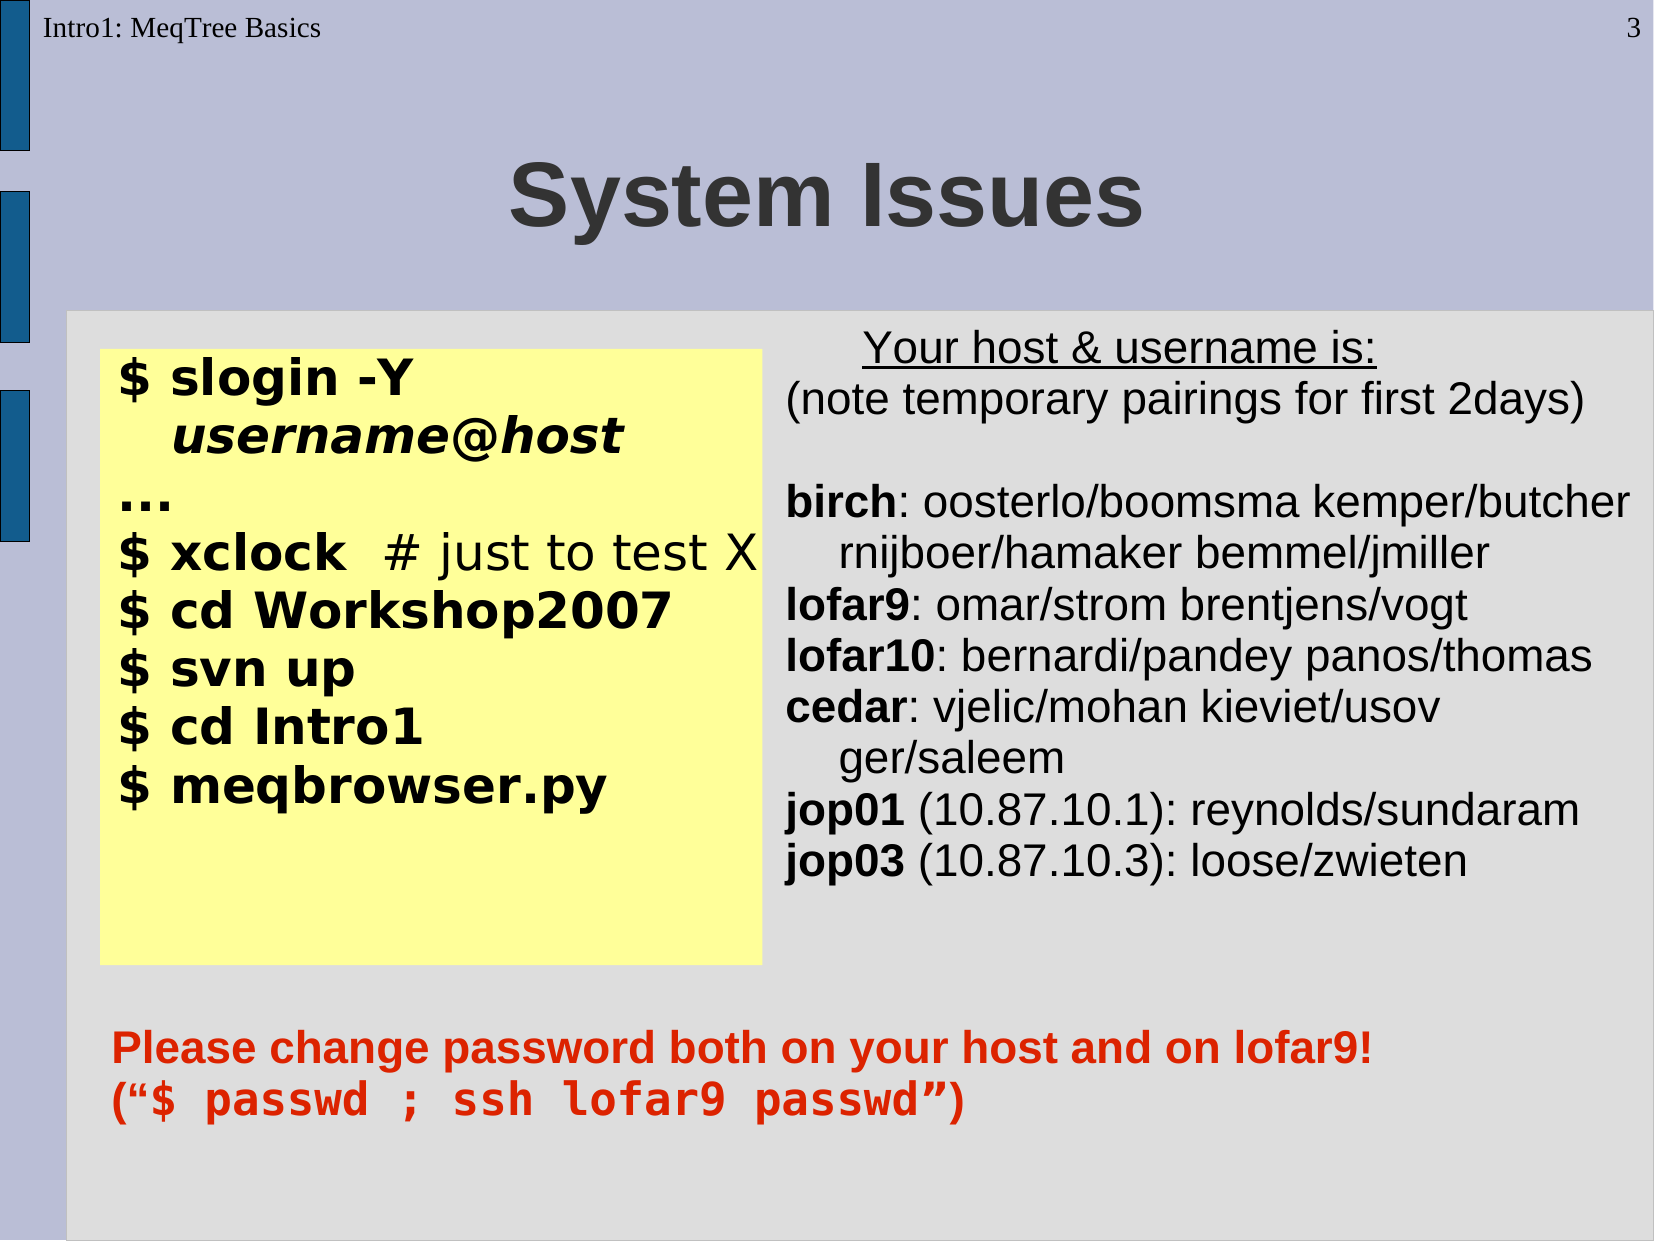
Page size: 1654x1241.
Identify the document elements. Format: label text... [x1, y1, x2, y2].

list $ slogin -Y username@host ... $ xclock # just to test X $ cd Workshop2007 $ svn up $ cd Intro1 $ meqbrowser.py [100, 348, 763, 966]
list Your host & username is: (note temporary pairings for first 2days) birch: oosterlo/boomsma kemper/butcher rnijboer/hamaker bemmel/jmiller lofar9: omar/strom brentjens/vogt lofar10: bernardi/pandey panos/thomas cedar: vjelic/mohan kieviet/usov ger/saleem jop01 (10.87.10.1): reynolds/sundaram jop03 (10.87.10.3): loose/zwieten [767, 322, 1633, 999]
text_box Please change password both on your host and on lofar9! (“$ passwd ; ssh lofar9 passwd”) [96, 1014, 1643, 1203]
title System Issues [121, 91, 1534, 299]
